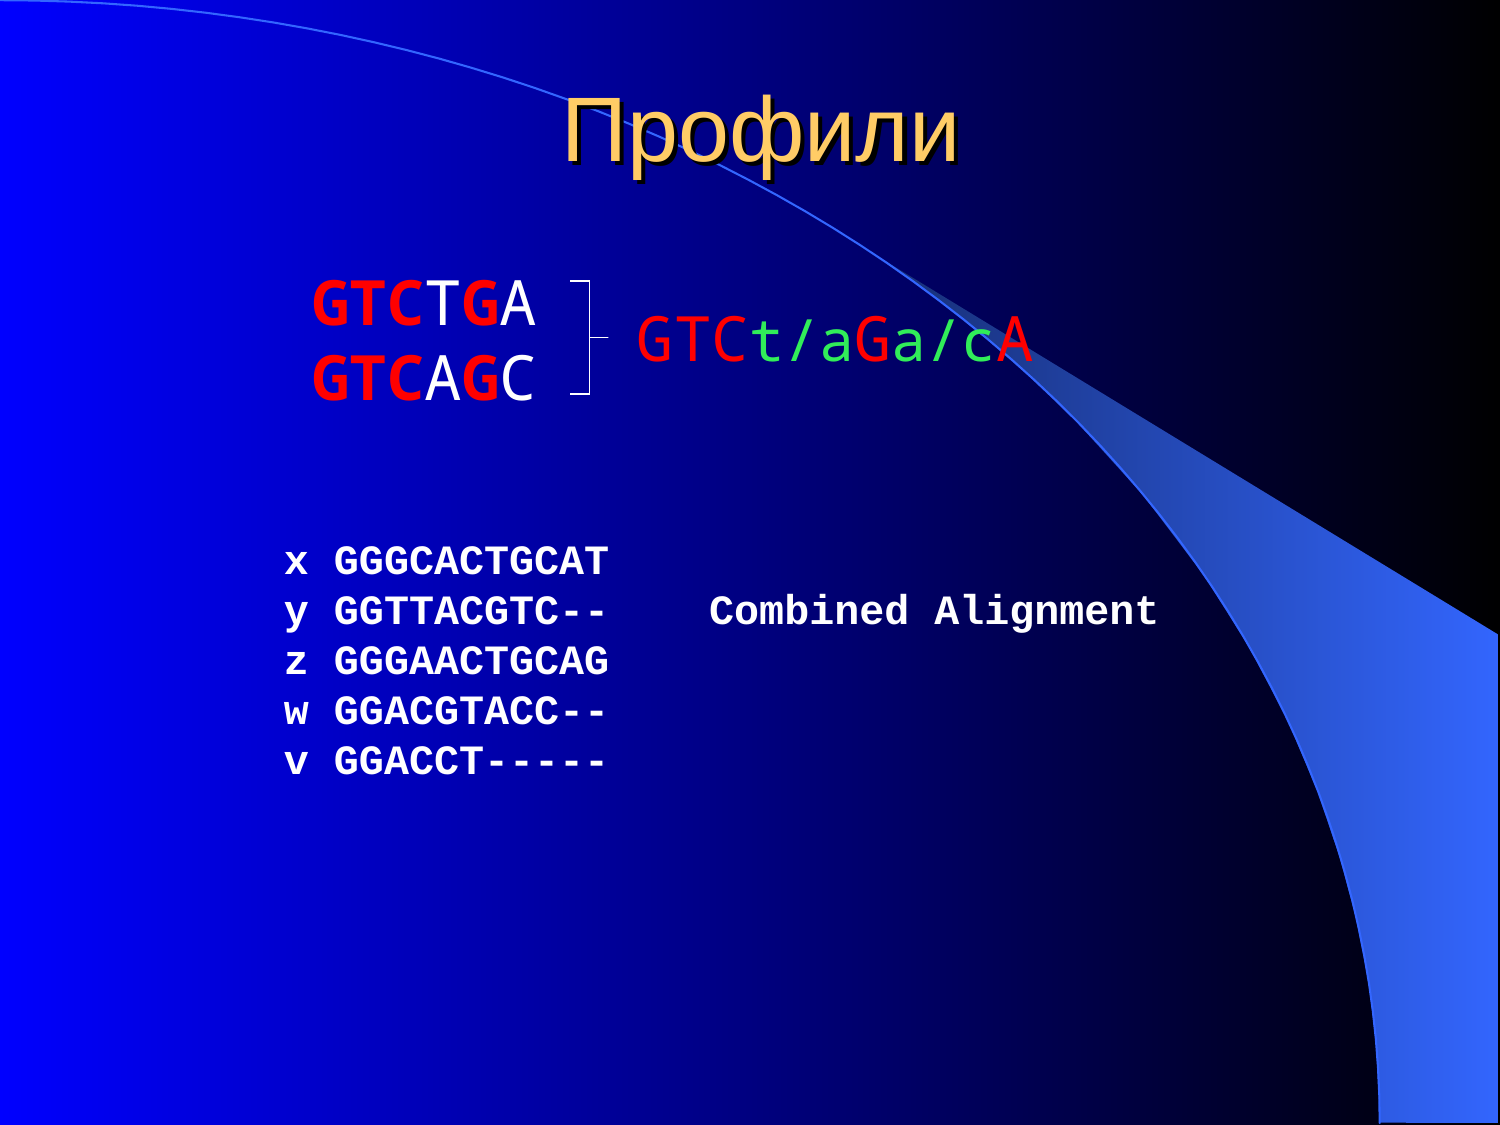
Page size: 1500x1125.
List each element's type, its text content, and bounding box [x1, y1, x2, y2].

text_box x GGGCACTGCAT y GGTTACGTC-- Combined Alignment z GGGAACTGCAG w GGACGTACC-- v GGACCT----- [119, 525, 1238, 791]
text_box GTCt/aGa/cA [584, 290, 1151, 427]
title Профили [123, 30, 1399, 219]
text_box GTCTGA GTCAGC [147, 255, 729, 421]
